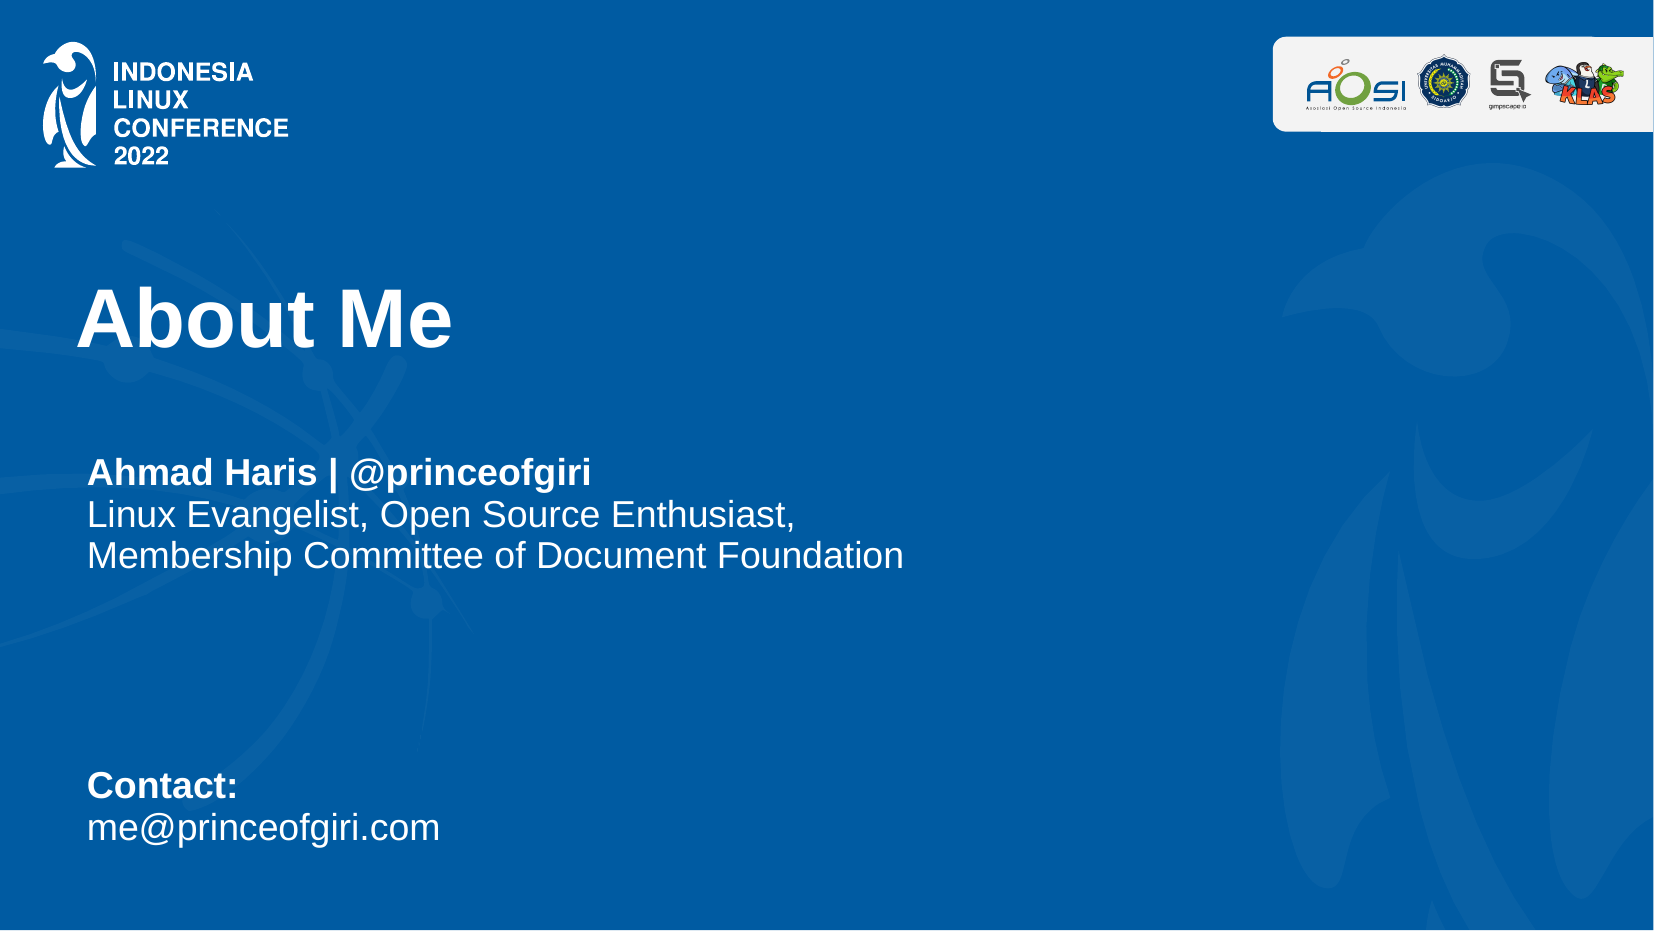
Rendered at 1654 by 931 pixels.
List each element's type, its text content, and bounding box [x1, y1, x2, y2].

text_box Ahmad Haris | @princeofgiri Linux Evangelist, Open Source Enthusiast, Membership Committee of Document Foundation [86, 450, 1576, 577]
text_box About Me [75, 262, 638, 376]
text_box Contact: me@princeofgiri.com [86, 750, 1576, 863]
picture [1545, 62, 1624, 105]
picture [1417, 54, 1471, 108]
